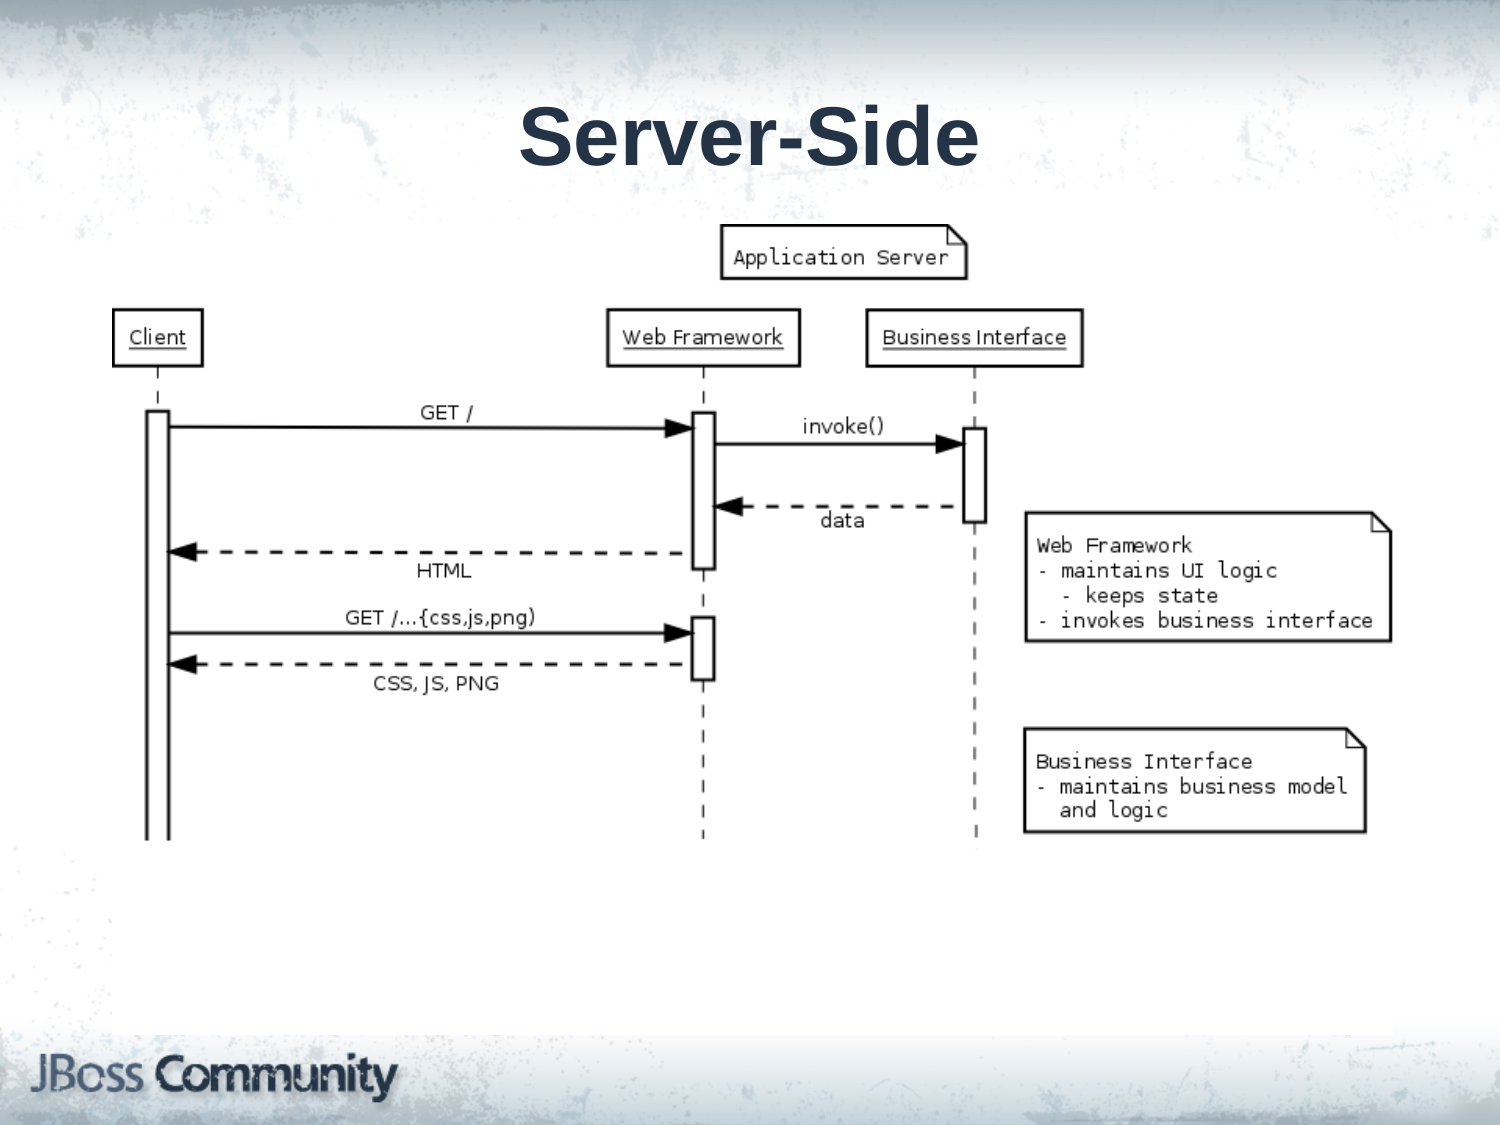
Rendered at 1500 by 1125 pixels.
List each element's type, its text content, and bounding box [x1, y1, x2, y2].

title Server-Side [112, 38, 1388, 224]
picture [0, 0, 1500, 1125]
